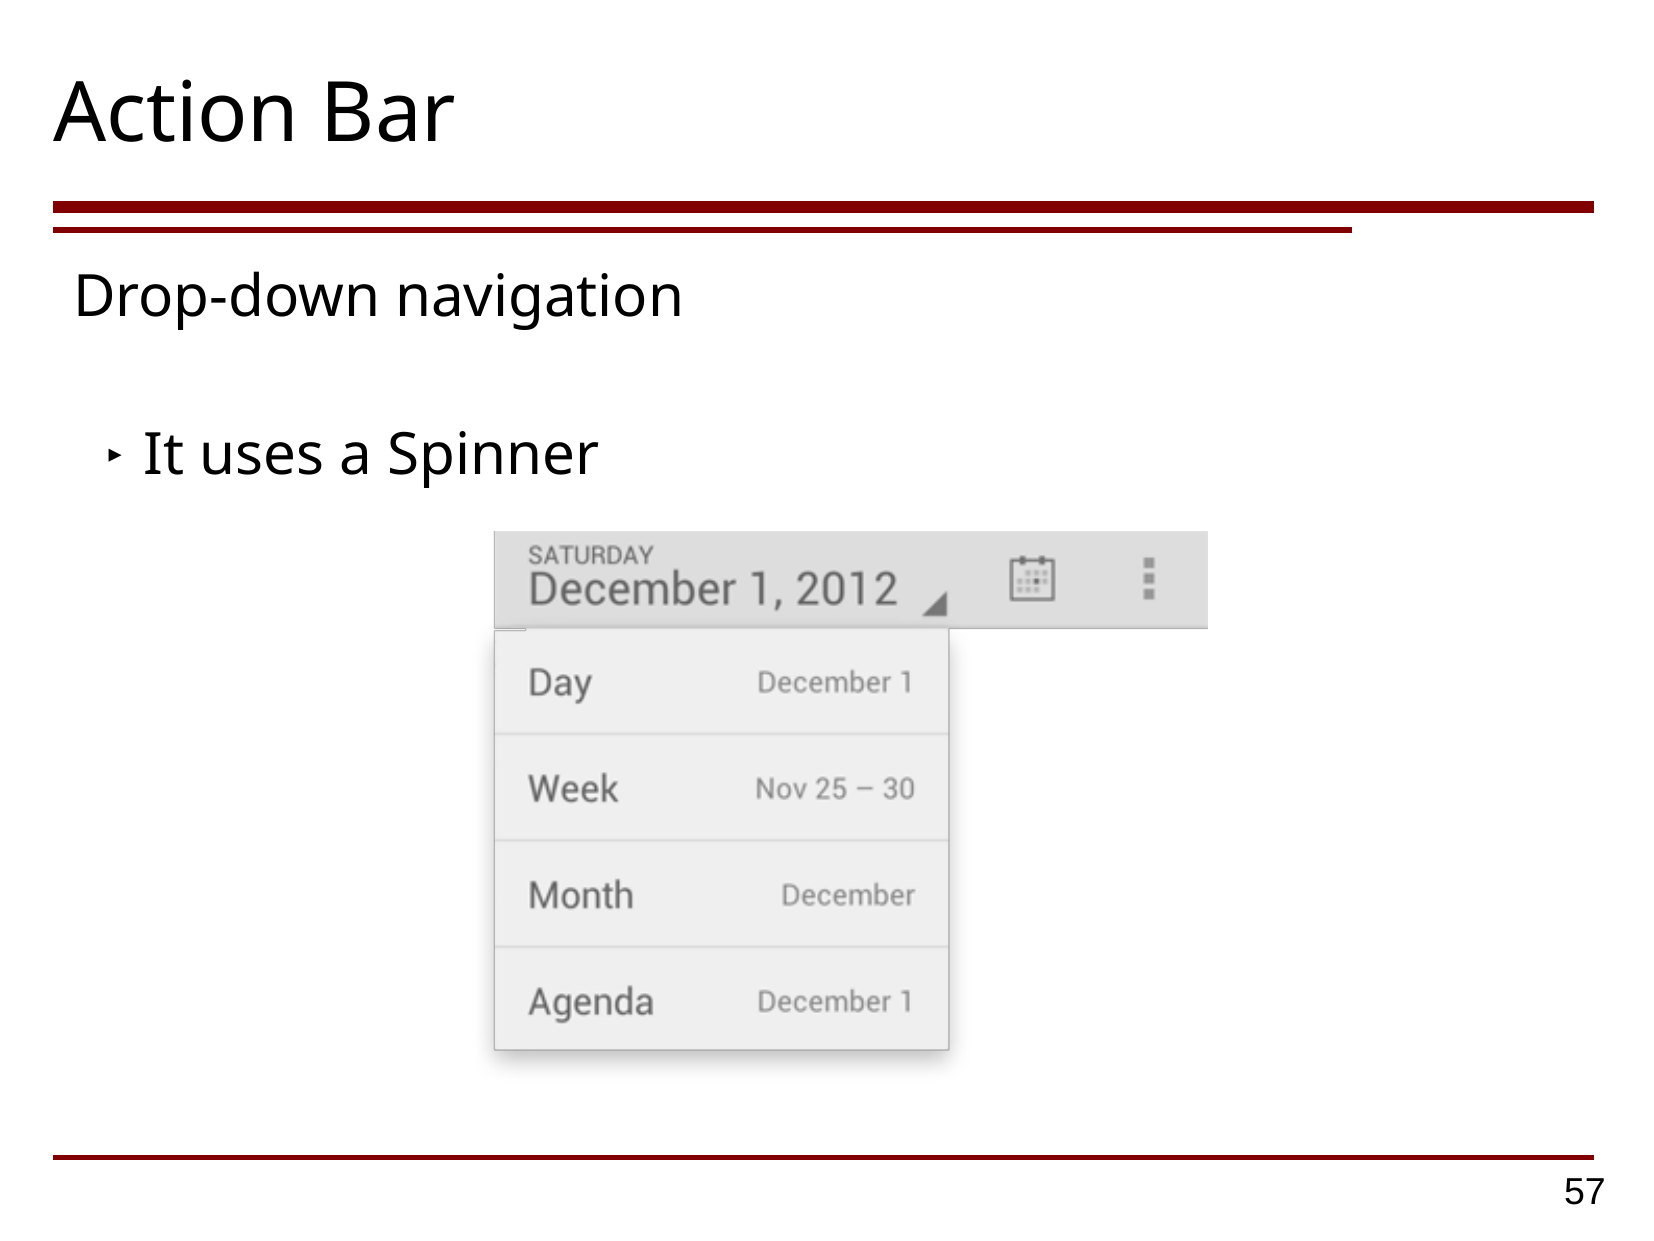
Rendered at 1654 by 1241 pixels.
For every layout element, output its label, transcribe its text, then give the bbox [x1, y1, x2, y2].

subtitle Action Bar [53, 48, 1542, 172]
picture [472, 531, 1208, 1084]
text_box <número> [35, 1163, 1654, 1221]
text_box Drop-down navigation It uses a Spinner [58, 246, 1588, 1205]
